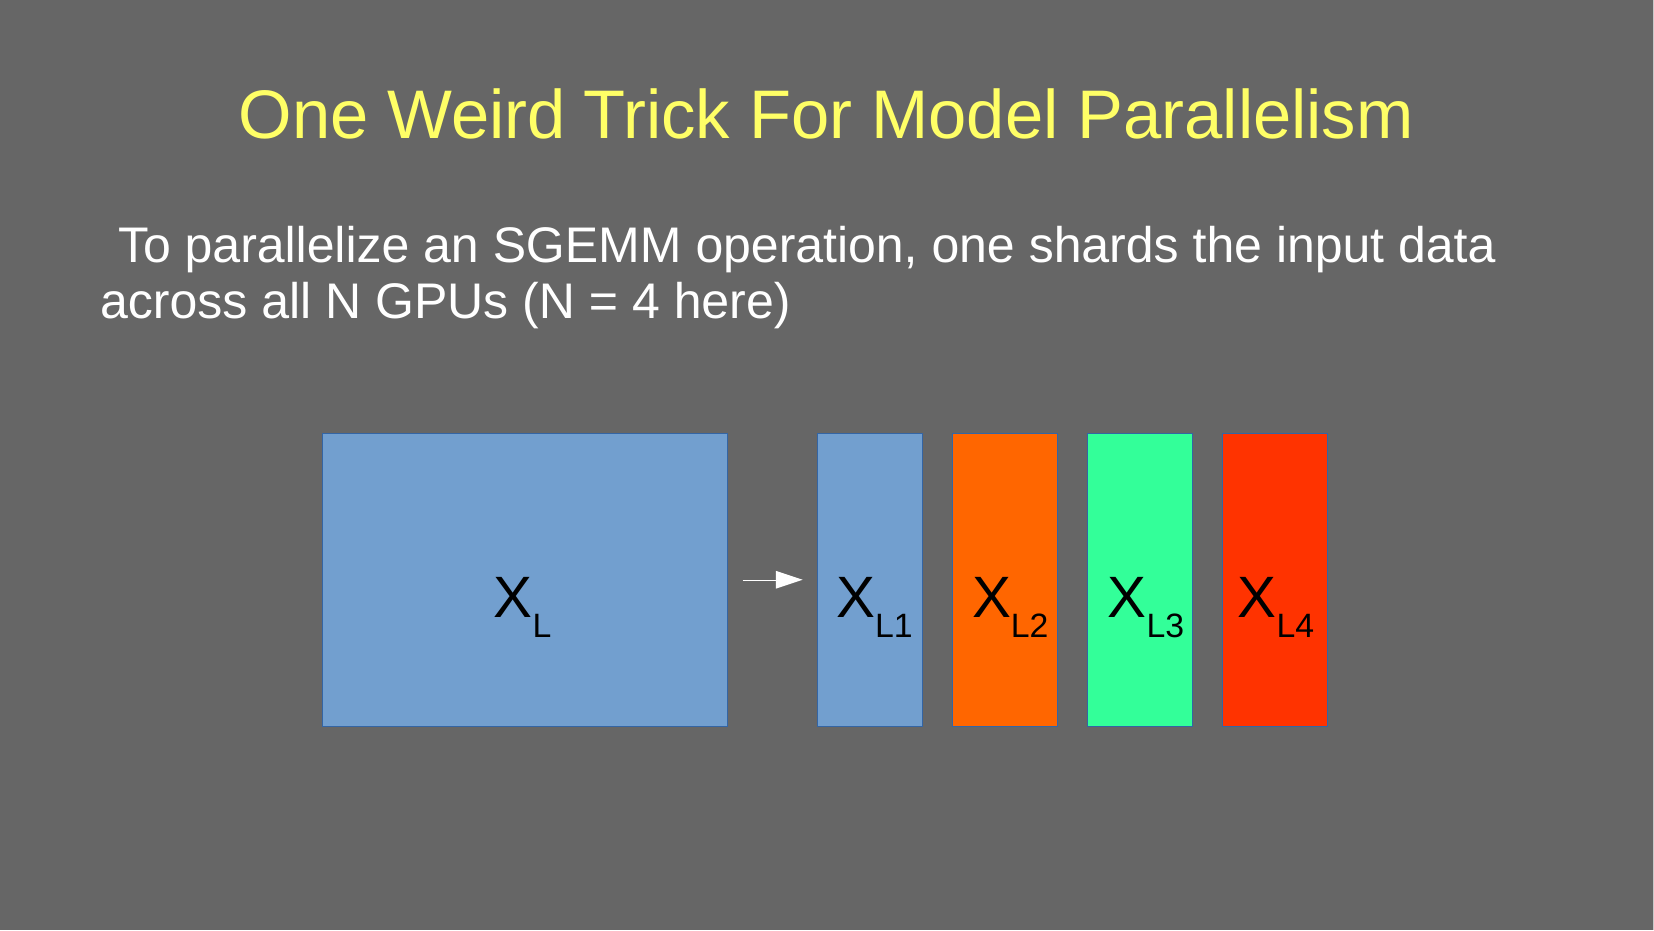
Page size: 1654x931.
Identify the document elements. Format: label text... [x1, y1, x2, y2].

title One Weird Trick For Model Parallelism [82, 36, 1571, 193]
text_box XL3 [1093, 557, 1200, 652]
text_box [322, 433, 728, 727]
text_box [1222, 433, 1328, 727]
text_box [952, 433, 1058, 727]
text_box [817, 433, 923, 727]
text_box [1087, 433, 1193, 727]
text_box XL2 [957, 557, 1064, 652]
text_box XL4 [1223, 557, 1330, 652]
text_box XL [478, 557, 567, 652]
text_box XL1 [821, 557, 928, 652]
list To parallelize an SGEMM operation, one shards the input data across all N GPUs (N = 4 here) [82, 217, 1571, 757]
